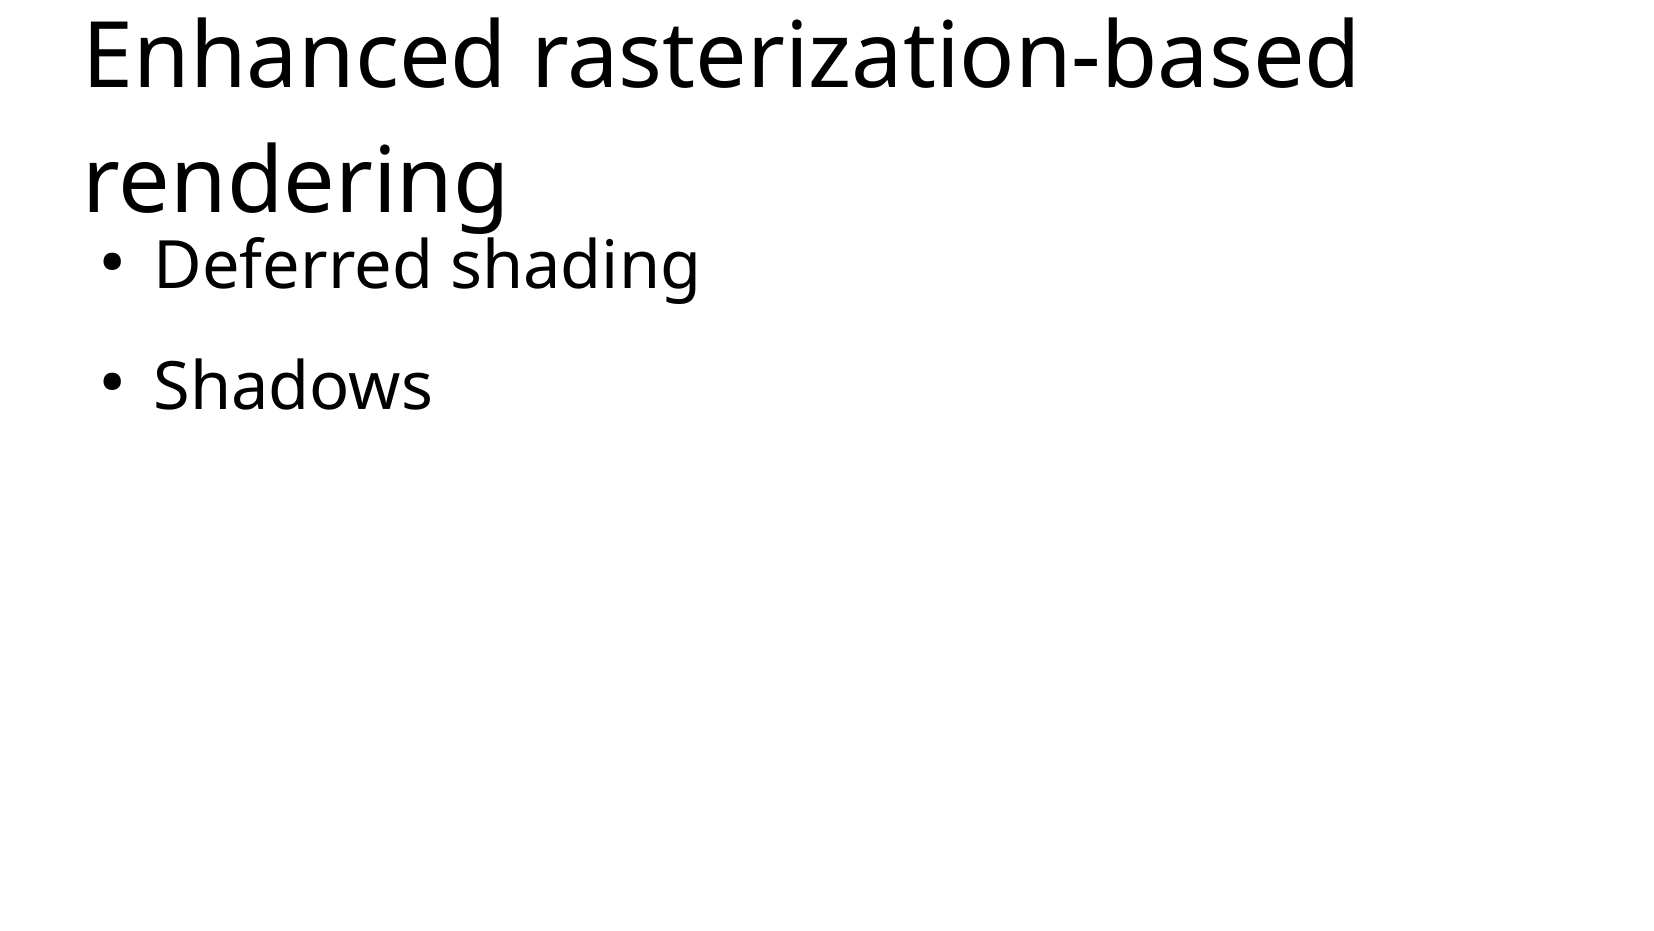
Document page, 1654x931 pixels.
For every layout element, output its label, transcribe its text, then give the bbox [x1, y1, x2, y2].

title Enhanced rasterization-based rendering [82, 37, 1571, 193]
list Deferred shading Shadows [82, 217, 1571, 758]
